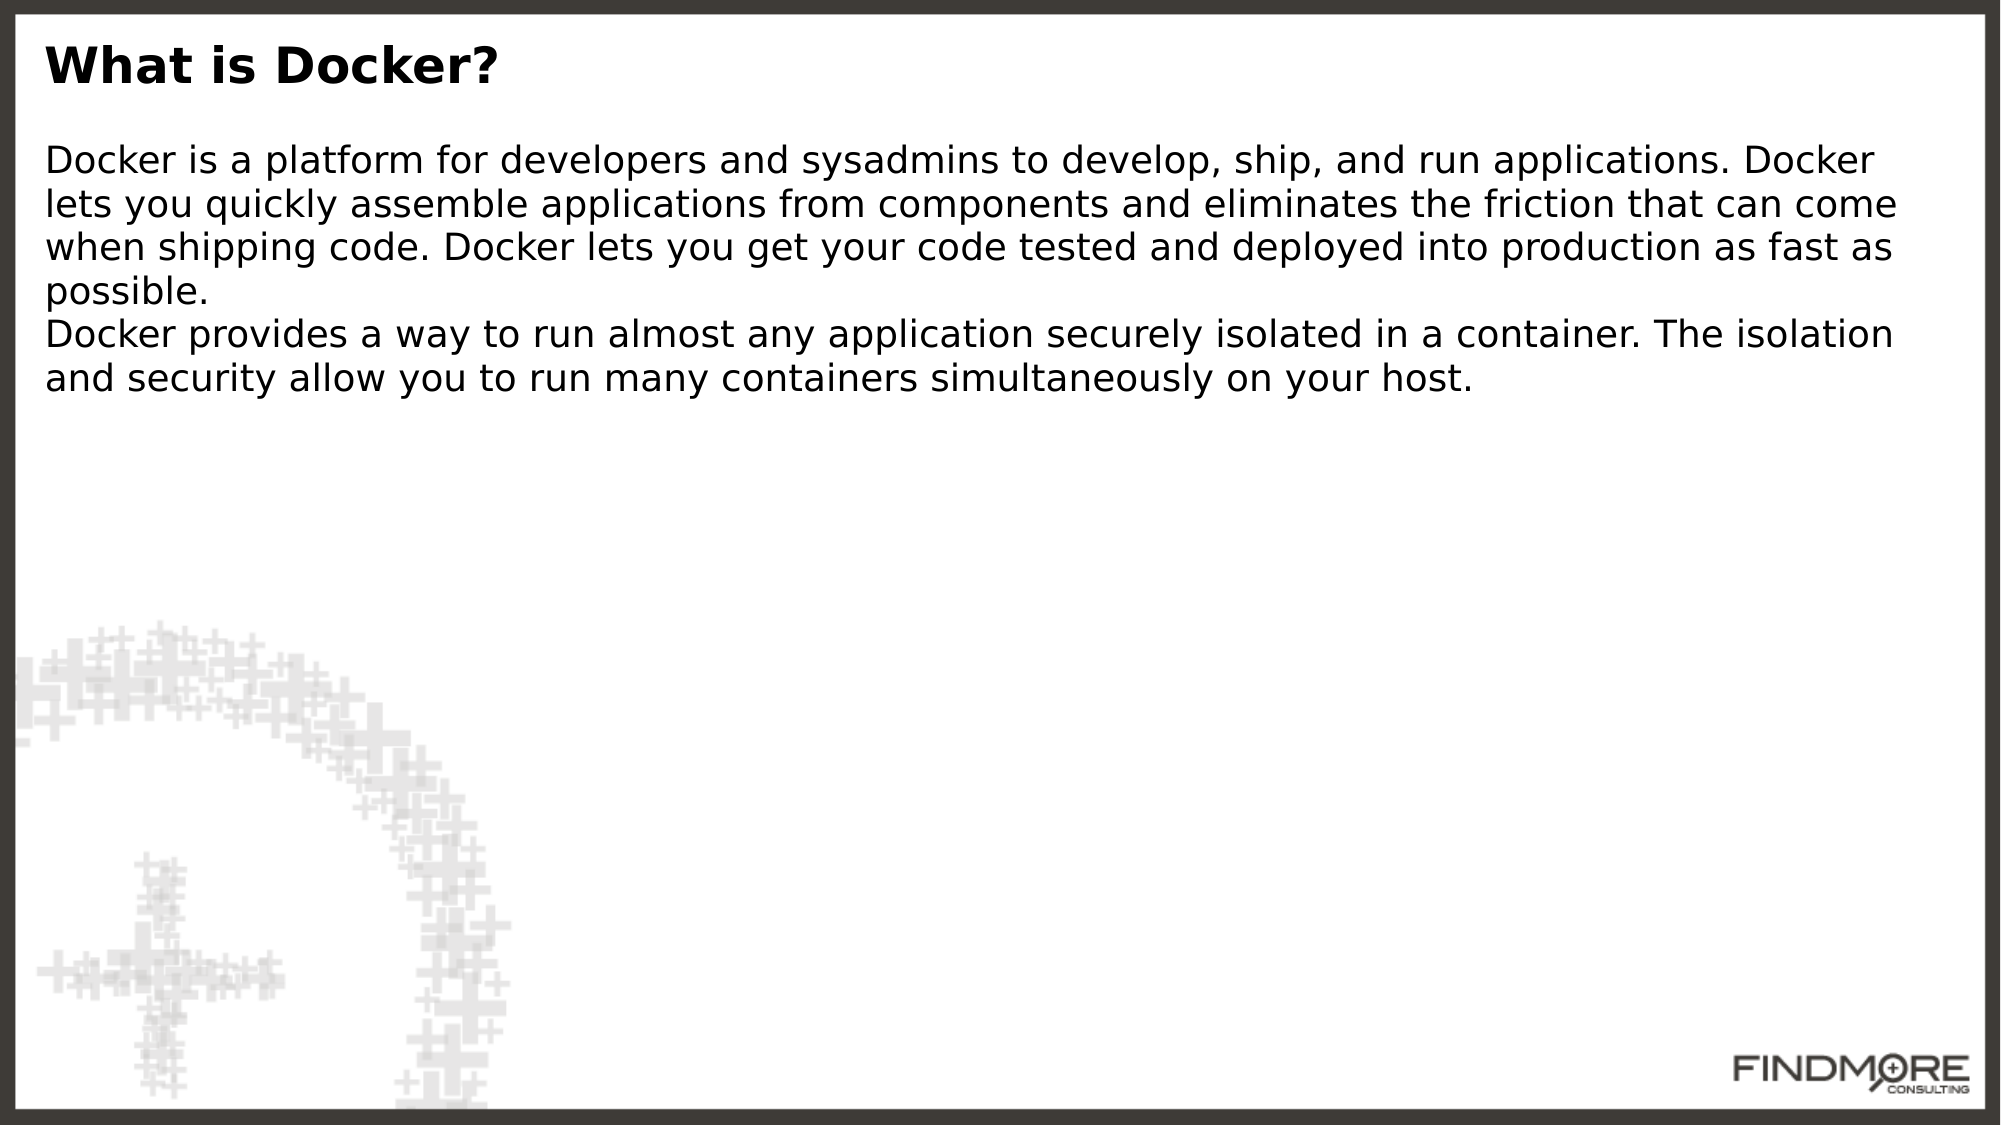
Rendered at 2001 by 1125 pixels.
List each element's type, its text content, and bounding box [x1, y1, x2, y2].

text_box What is Docker? Docker is a platform for developers and sysadmins to develop, ship, and run applications. Docker lets you quickly assemble applications from components and eliminates the friction that can come when shipping code. Docker lets you get your code tested and deployed into production as fast as possible. Docker provides a way to run almost any application securely isolated in a container. The isolation and security allow you to run many containers simultaneously on your host. [30, 29, 1966, 539]
picture [0, 0, 2001, 1125]
